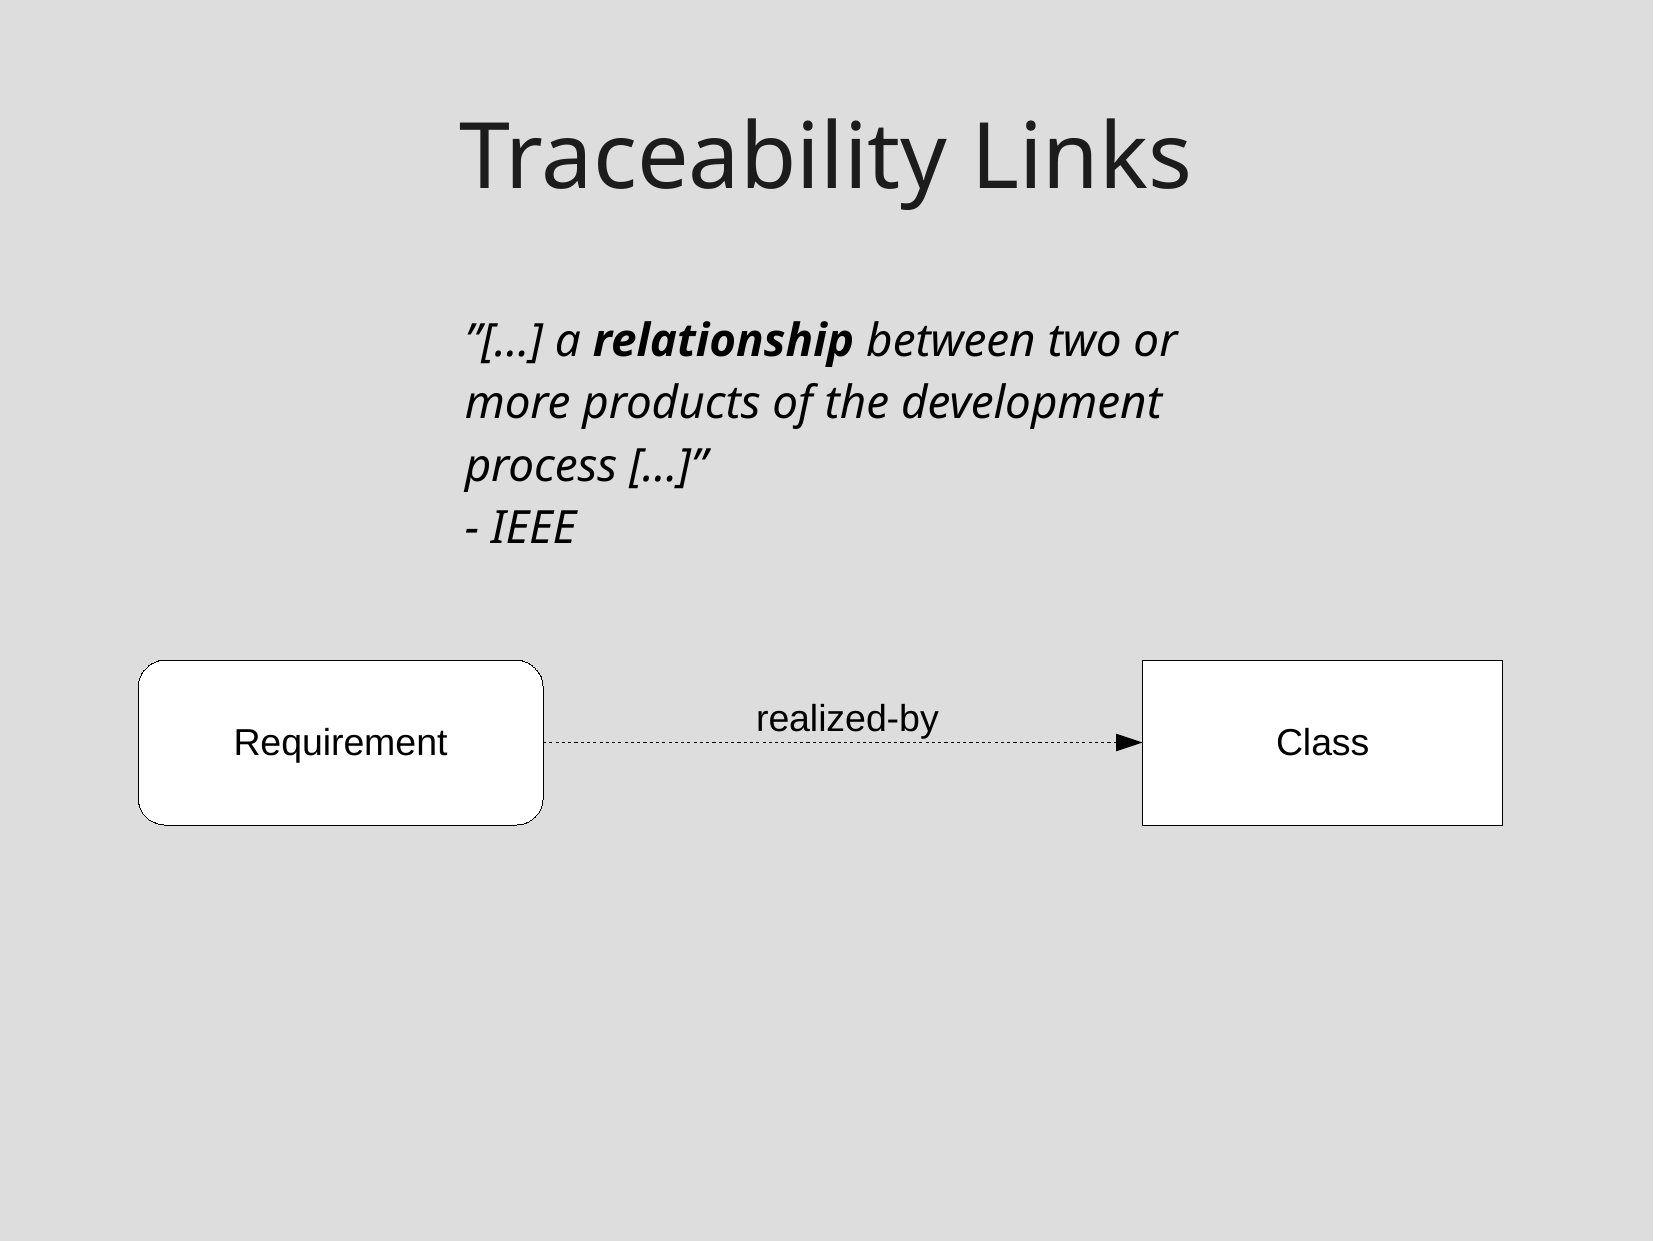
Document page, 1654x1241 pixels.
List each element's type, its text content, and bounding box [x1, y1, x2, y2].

text_box realized-by [705, 690, 991, 747]
text_box ”[...] a relationship between two or more products of the development process [...]” - IEEE [450, 300, 1231, 524]
text_box Requirement [138, 660, 544, 826]
text_box Class [1142, 660, 1503, 826]
title Traceability Links [82, 49, 1571, 257]
